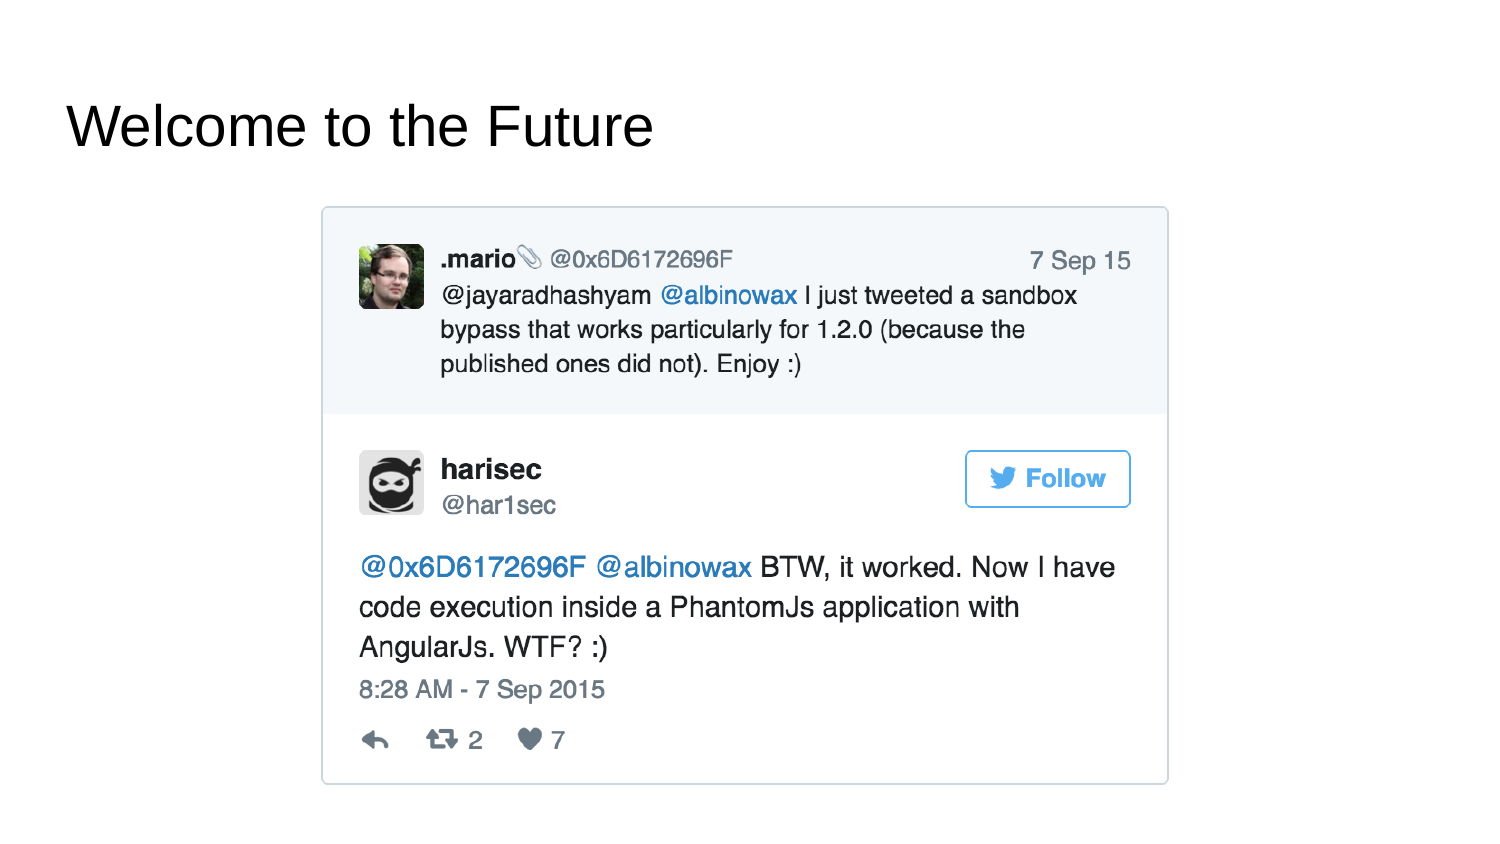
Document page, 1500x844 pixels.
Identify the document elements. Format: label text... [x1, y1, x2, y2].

title Welcome to the Future [51, 72, 1449, 167]
picture [306, 191, 1194, 819]
